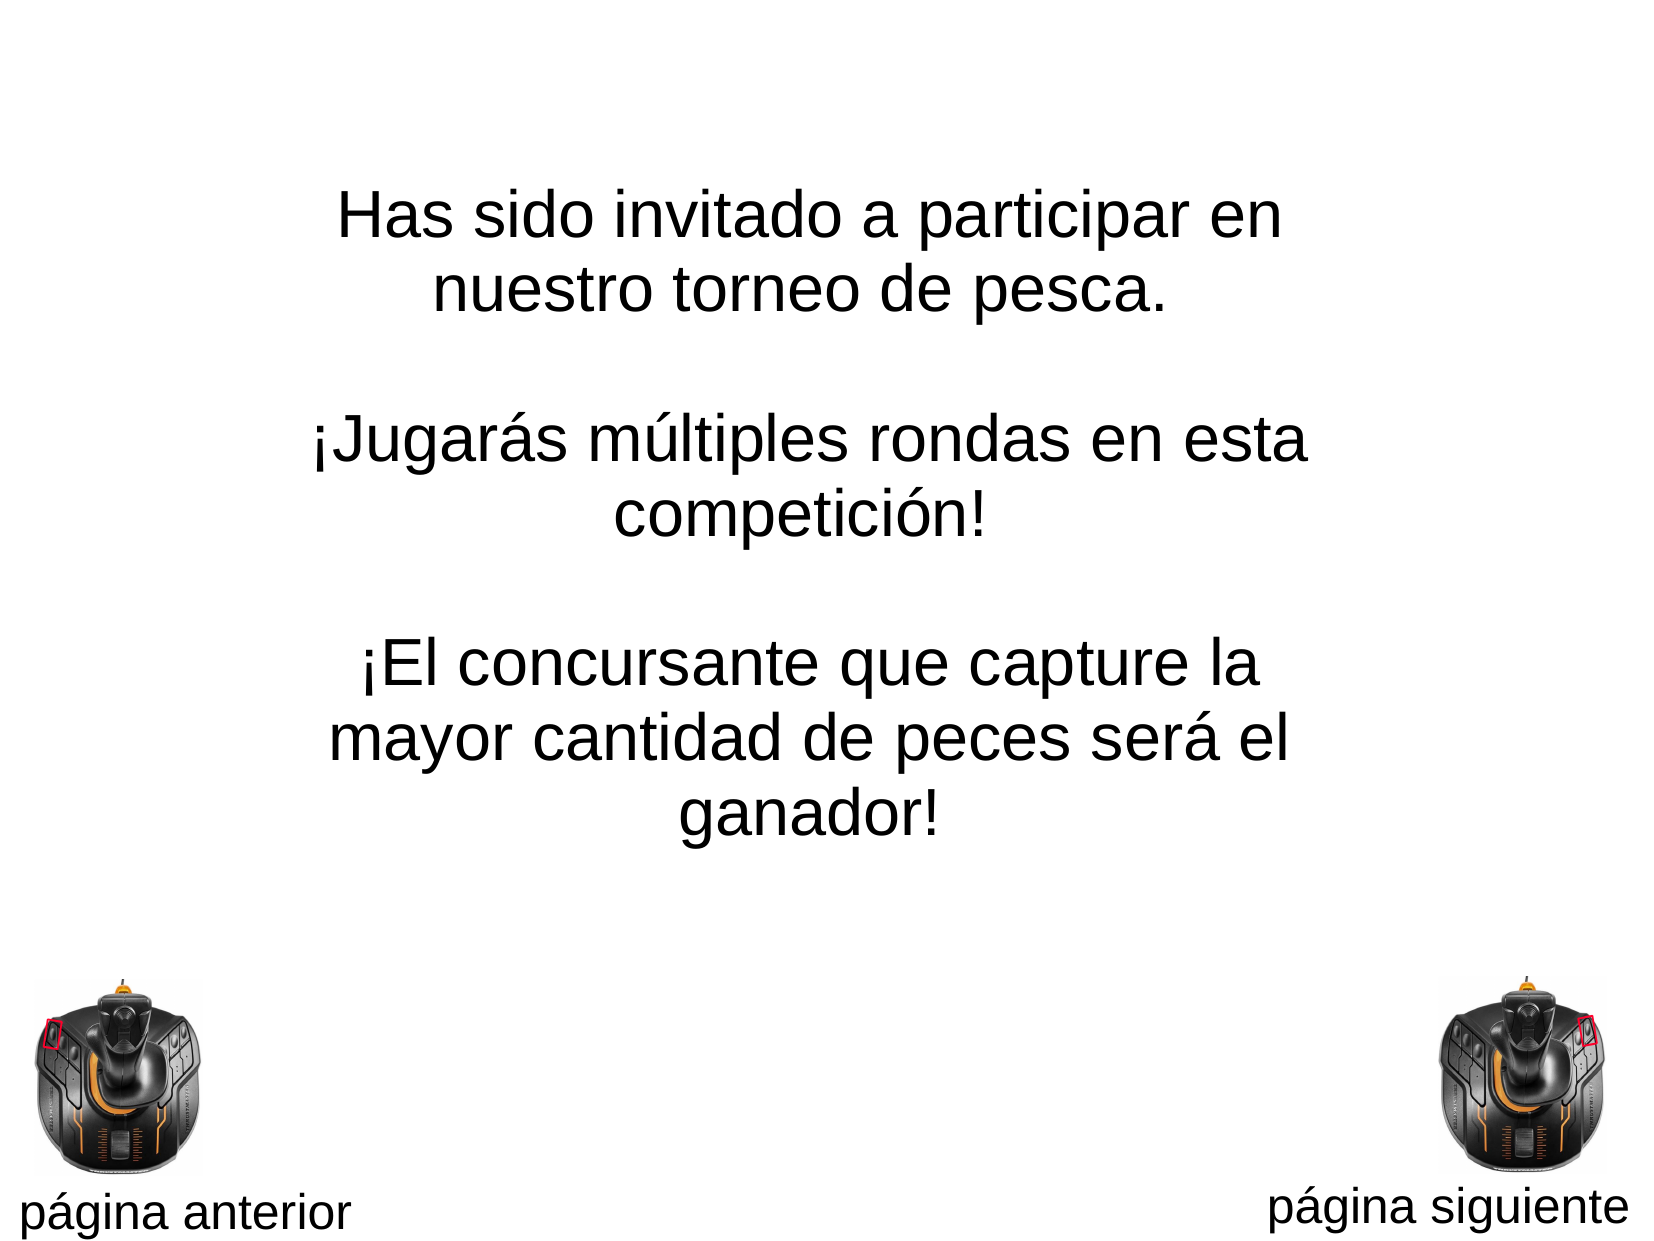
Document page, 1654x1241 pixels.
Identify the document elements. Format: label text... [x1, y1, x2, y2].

picture [34, 979, 203, 1177]
text_box página siguiente [1252, 1171, 1646, 1241]
picture [1438, 976, 1607, 1171]
text_box página anterior [4, 1177, 368, 1241]
text_box Has sido invitado a participar en nuestro torneo de pesca. ¡Jugarás múltiples rondas en esta competición! ¡El concursante que capture la mayor cantidad de peces será el ganador! [295, 169, 1382, 1230]
